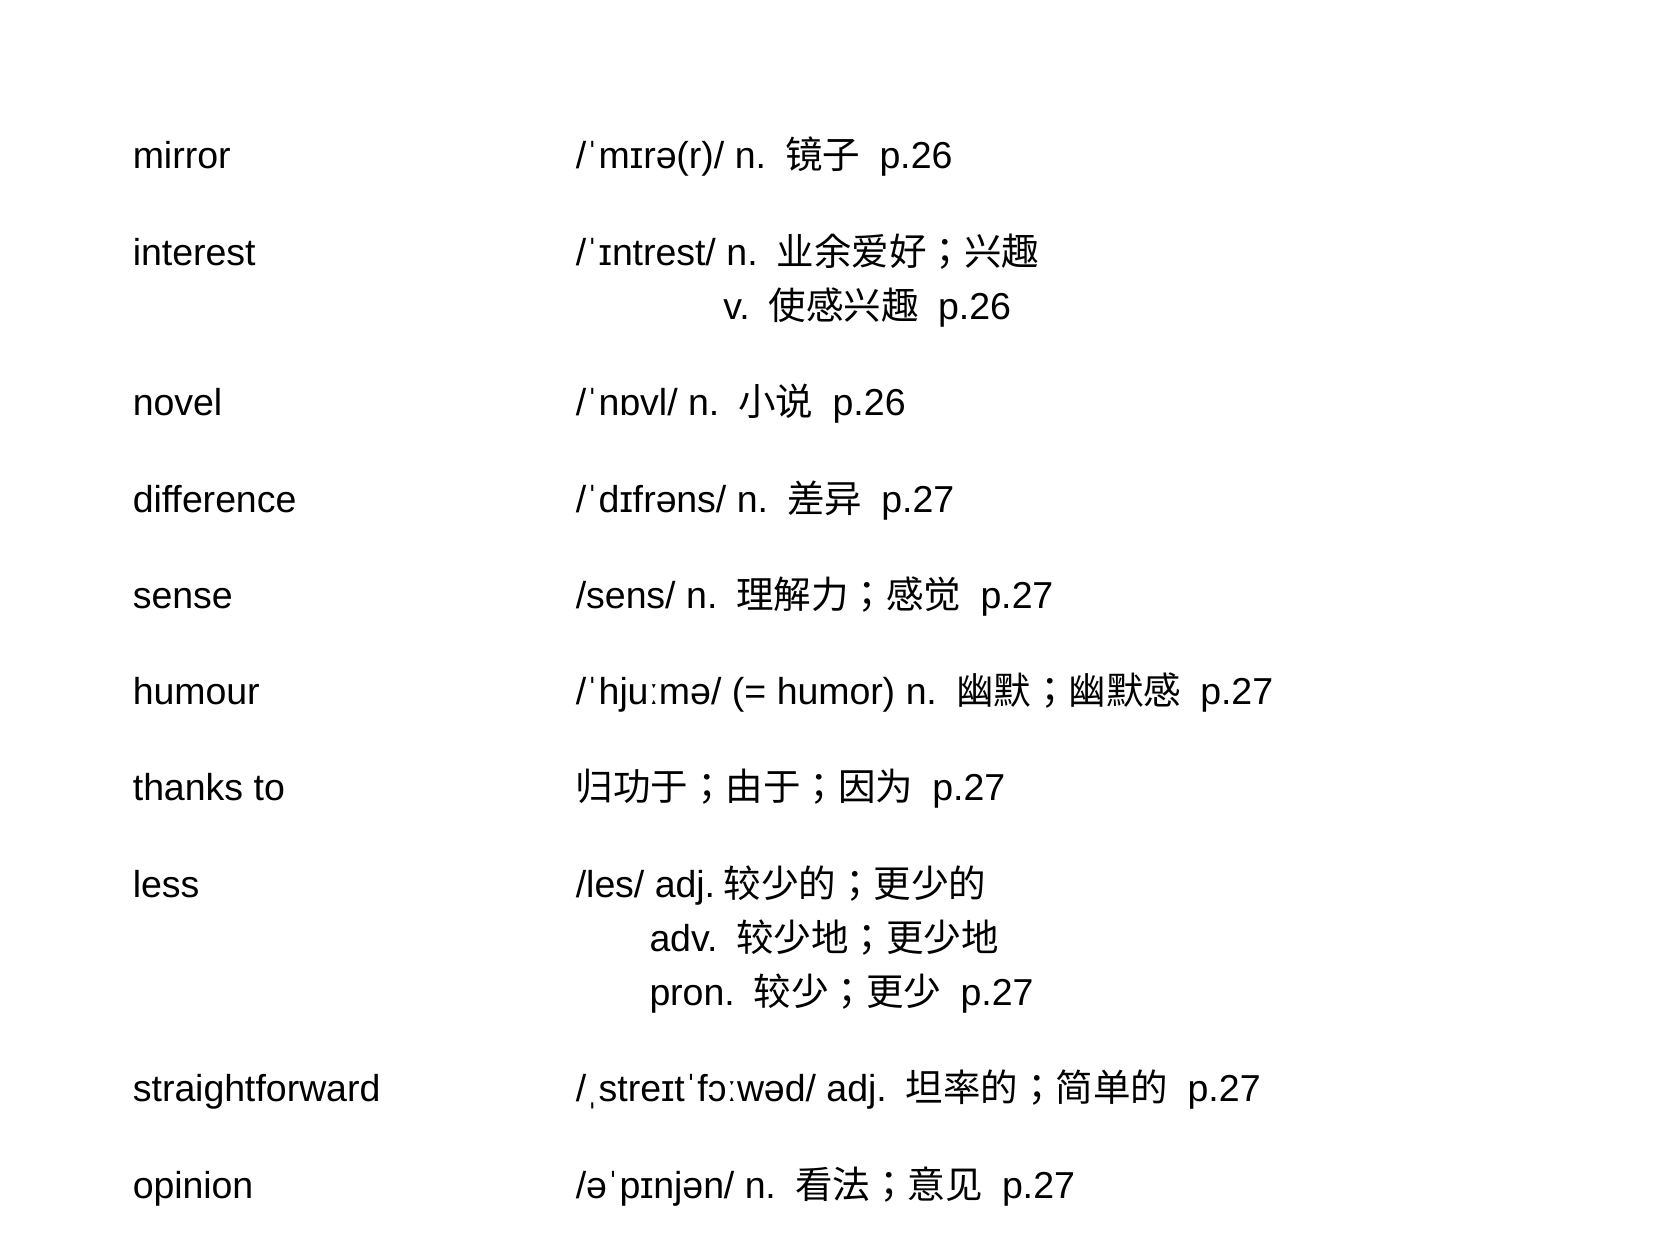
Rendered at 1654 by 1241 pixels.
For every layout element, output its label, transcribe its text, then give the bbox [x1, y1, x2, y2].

text_box mirror /ˈmɪrə(r)/ n. 镜子 p.26 interest /ˈɪntrest/ n. 业余爱好；兴趣 v. 使感兴趣 p.26 novel /ˈnɒvl/ n. 小说 p.26 difference /ˈdɪfrəns/ n. 差异 p.27 sense /sens/ n. 理解力；感觉 p.27 humour /ˈhjuːmə/ (= humor) n. 幽默；幽默感 p.27 thanks to 归功于；由于；因为 p.27 less /les/ adj.较少的；更少的 adv. 较少地；更少地 pron. 较少；更少 p.27 straightforward /ˌstreɪtˈfɔːwəd/ adj. 坦率的；简单的 p.27 opinion /əˈpɪnjən/ n. 看法；意见 p.27 make a mistake 犯错误 p.27 [118, 118, 1536, 1143]
